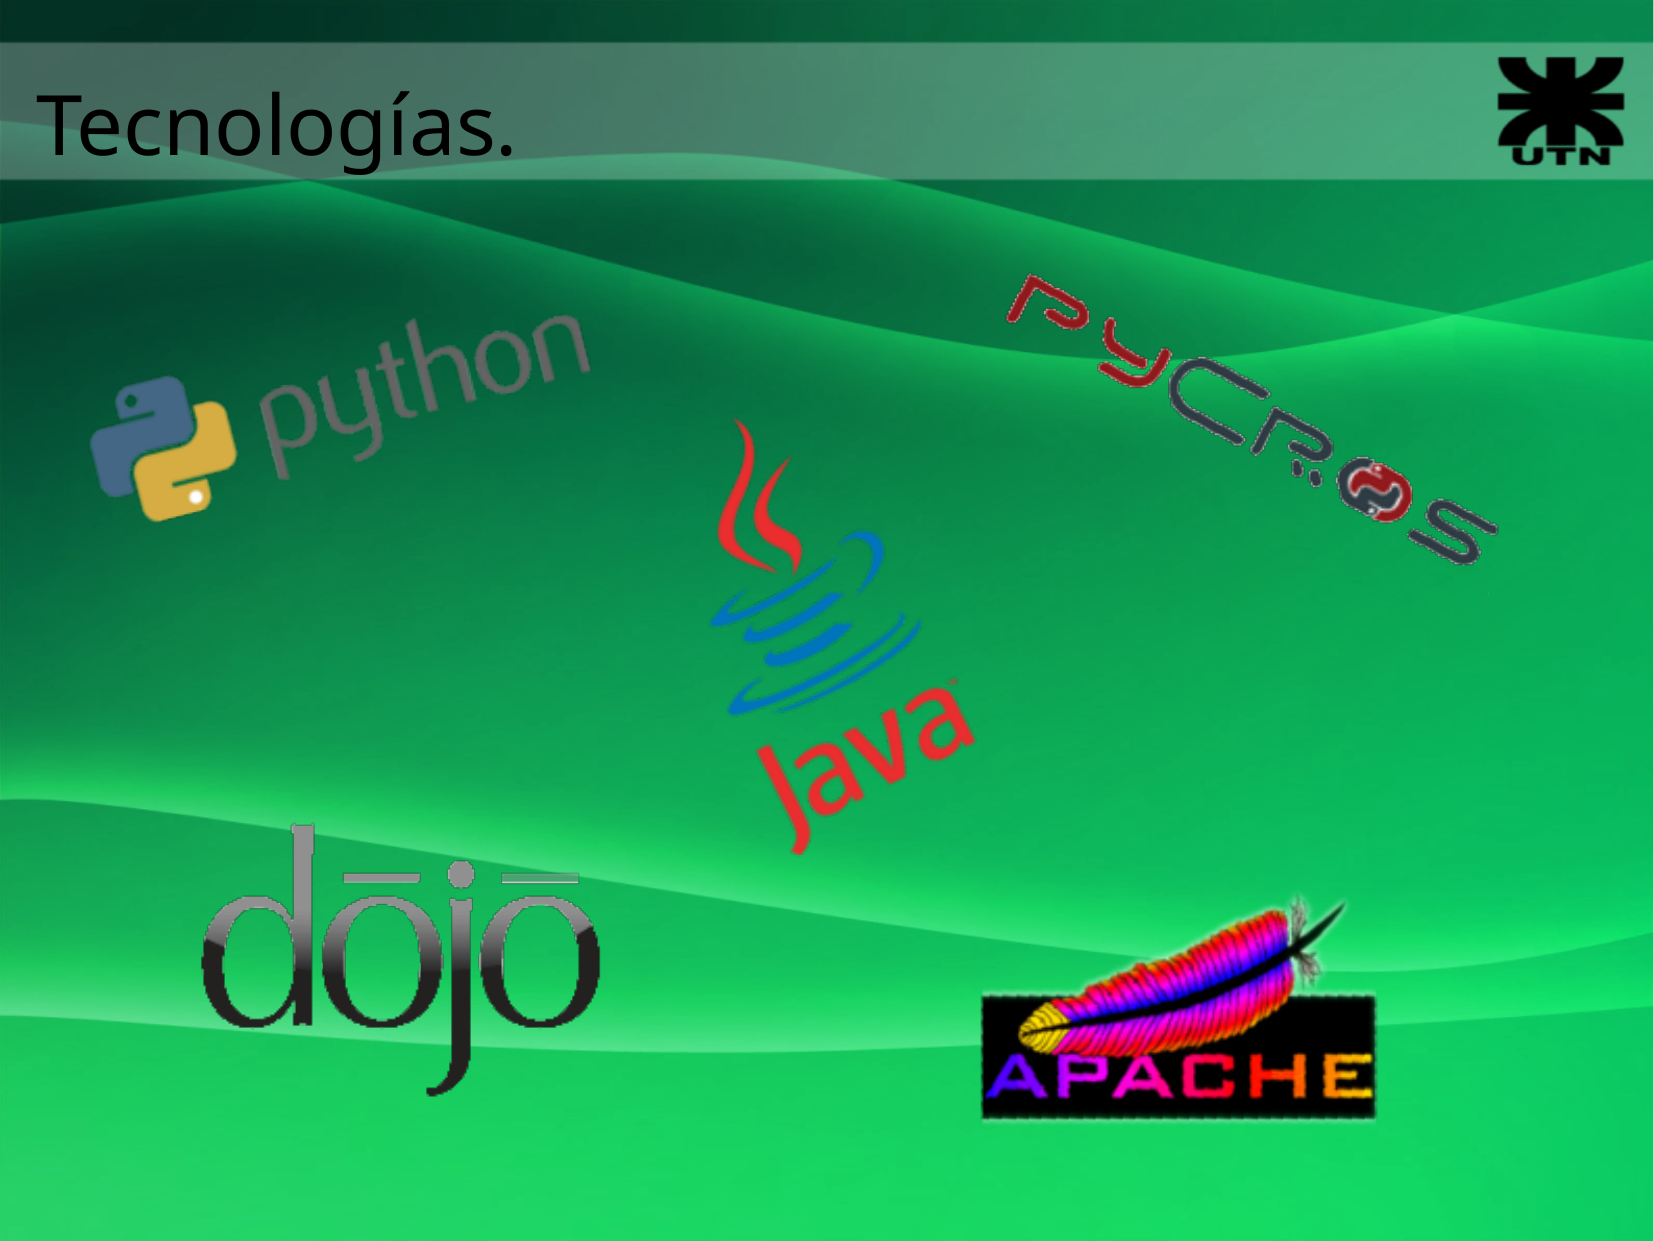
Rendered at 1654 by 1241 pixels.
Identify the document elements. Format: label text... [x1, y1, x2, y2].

picture [77, 236, 1536, 1128]
picture [0, 0, 1654, 1241]
text_box Tecnologías. [21, 59, 1654, 1211]
